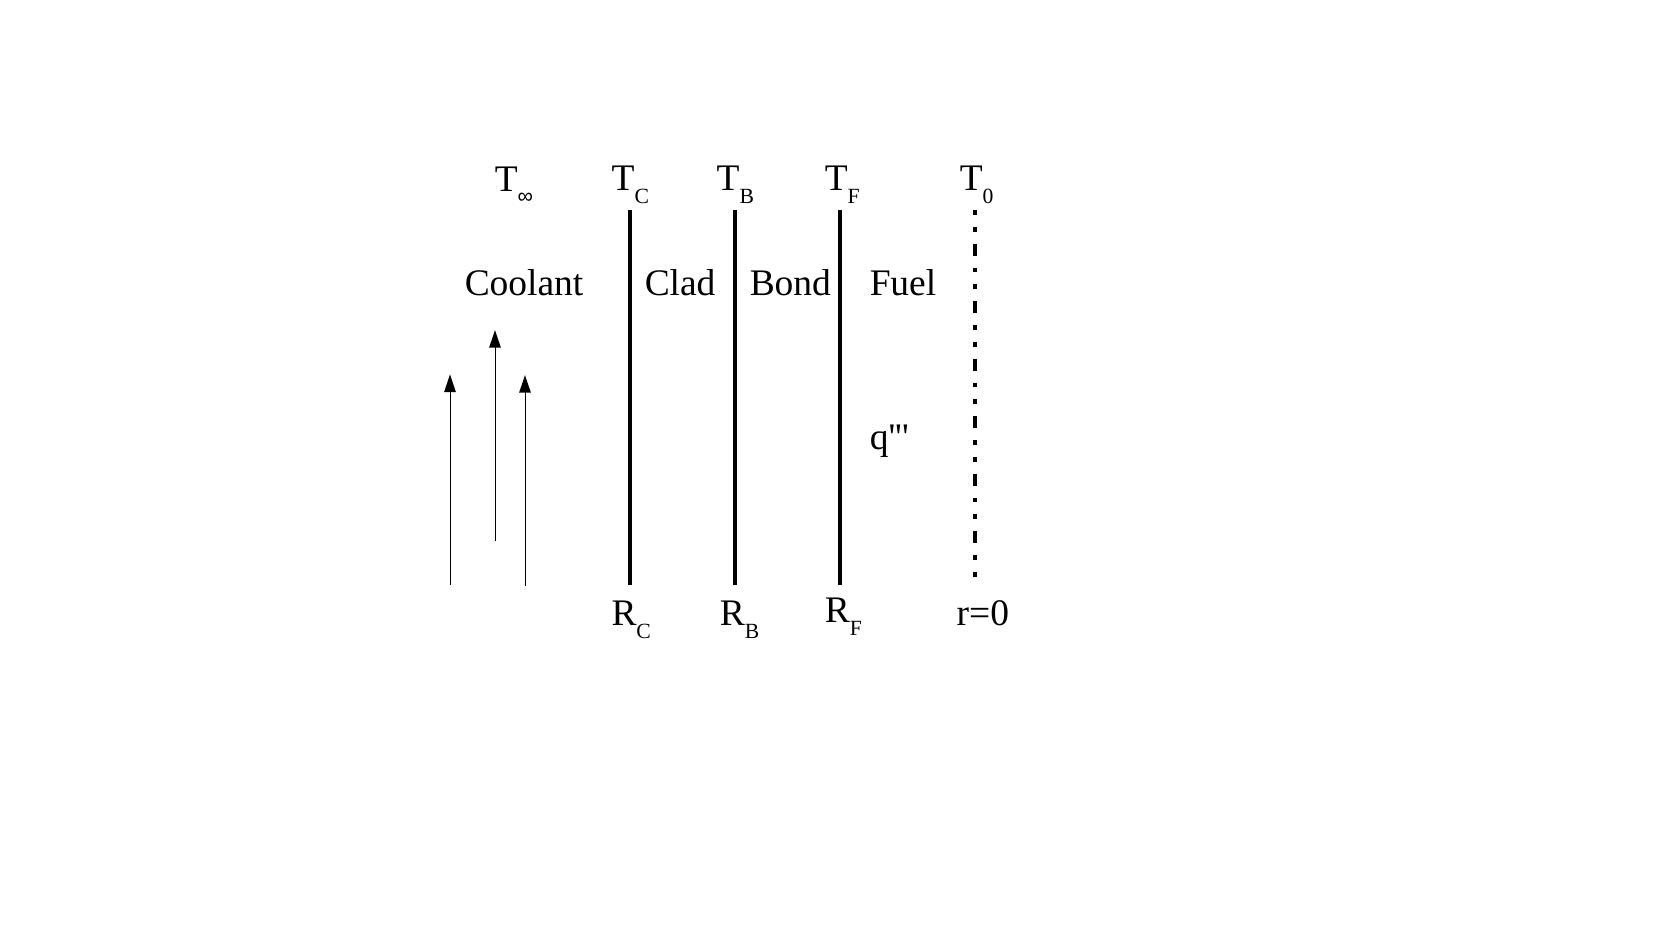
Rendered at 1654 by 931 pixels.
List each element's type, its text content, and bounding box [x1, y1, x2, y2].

text_box RB [705, 585, 784, 661]
text_box Coolant [450, 255, 616, 316]
text_box T0 [945, 150, 1024, 226]
text_box RF [810, 581, 889, 657]
text_box TF [810, 150, 889, 226]
text_box TB [701, 150, 781, 226]
text_box Clad [630, 255, 735, 316]
text_box q''' [855, 408, 946, 466]
text_box Bond [735, 255, 855, 353]
text_box T∞ [480, 150, 559, 226]
text_box RC [596, 585, 676, 661]
text_box r=0 [941, 585, 1051, 683]
text_box TC [596, 150, 676, 226]
text_box Fuel [855, 255, 976, 353]
